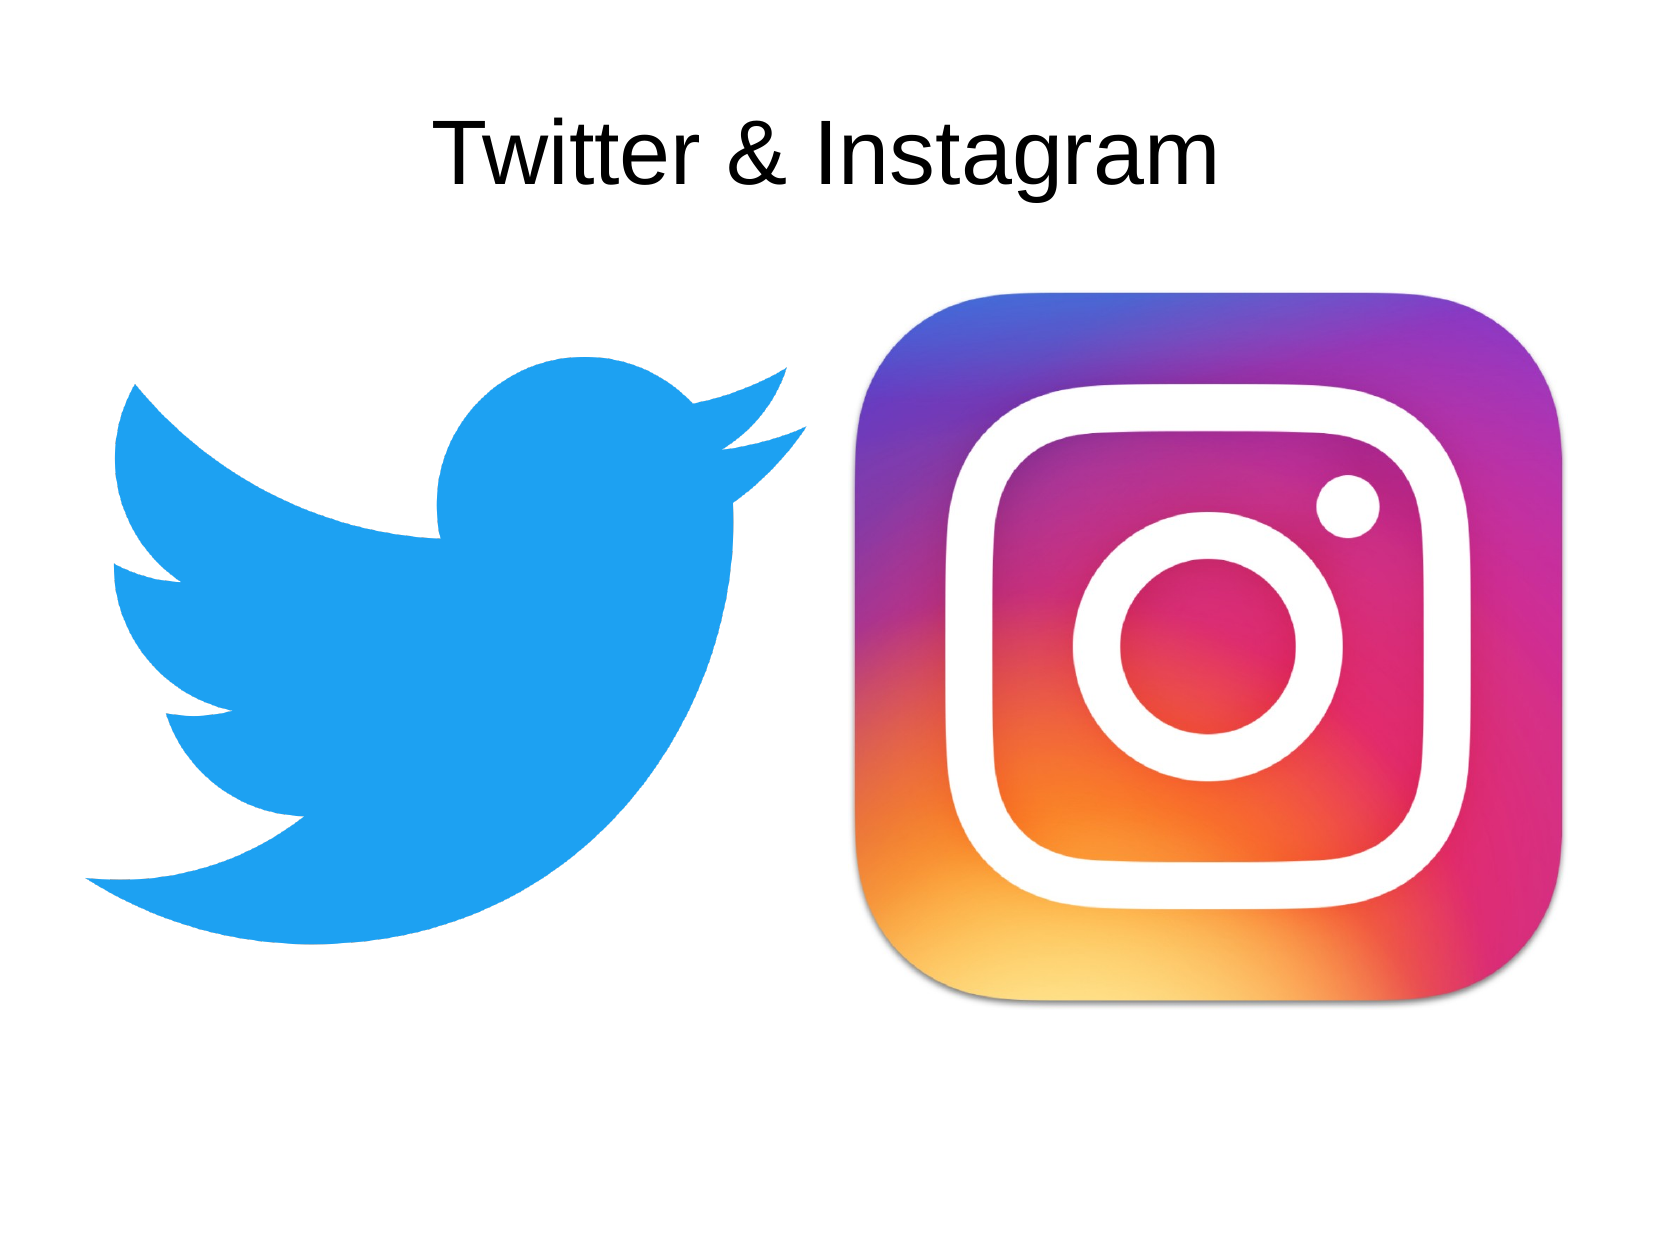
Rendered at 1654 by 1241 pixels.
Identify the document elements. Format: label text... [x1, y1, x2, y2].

title Twitter & Instagram [82, 49, 1571, 257]
picture [848, 290, 1568, 1010]
picture [82, 354, 809, 946]
